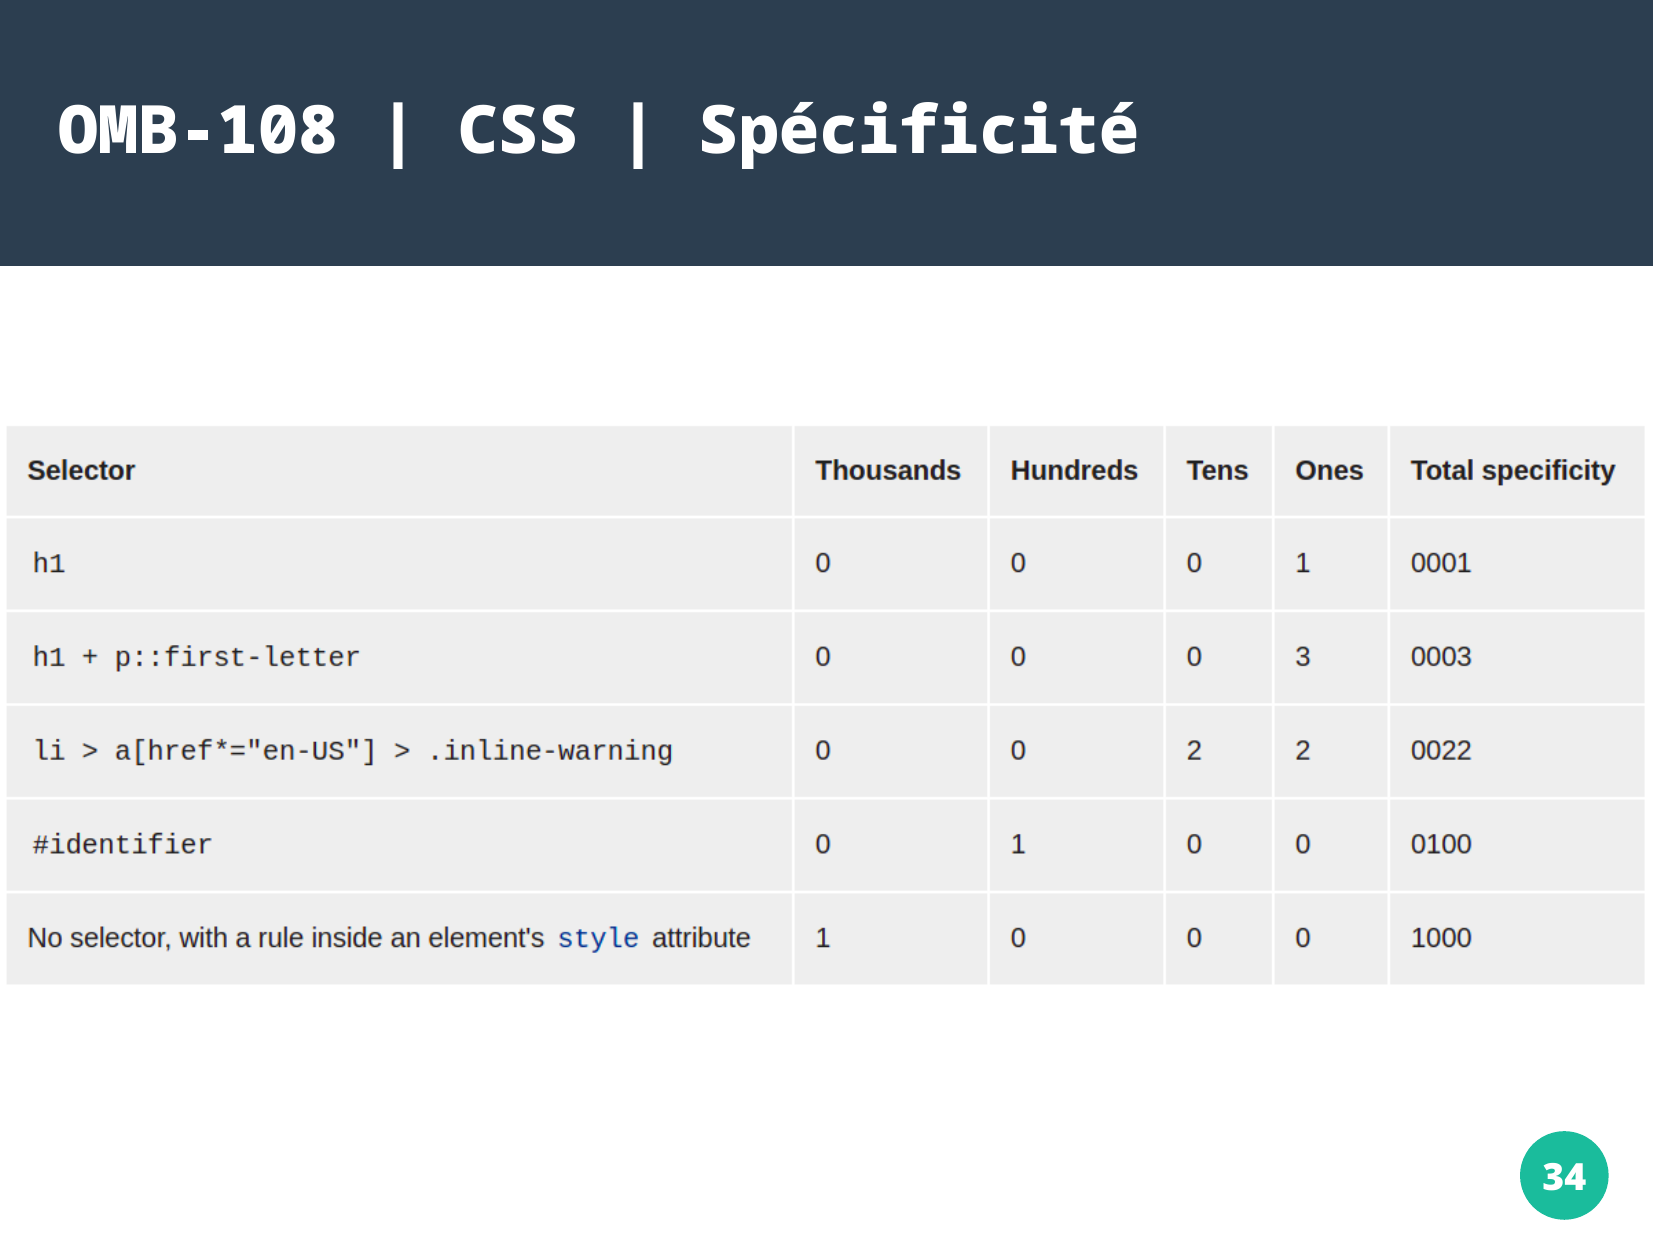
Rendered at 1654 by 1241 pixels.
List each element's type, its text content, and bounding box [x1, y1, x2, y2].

title OMB-108 | CSS | Spécificité [58, 49, 1594, 207]
picture [0, 418, 1653, 997]
